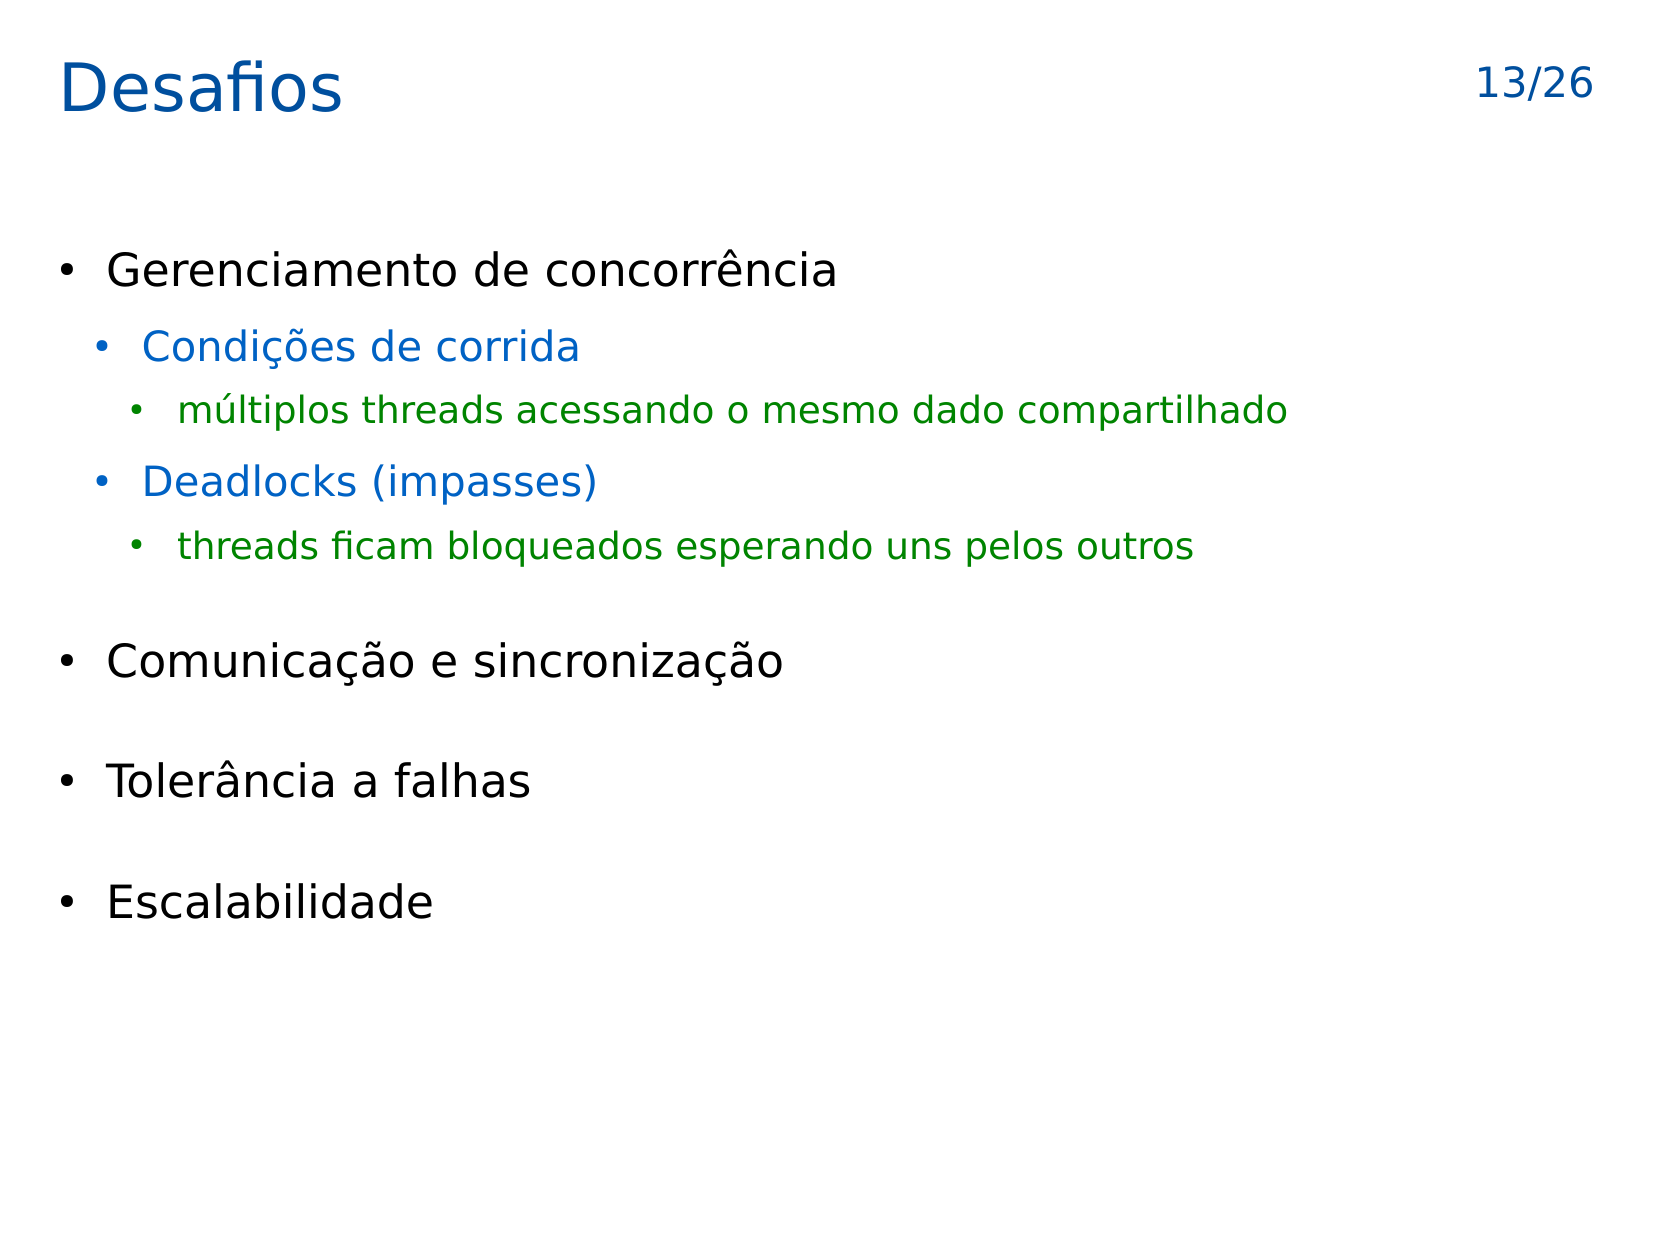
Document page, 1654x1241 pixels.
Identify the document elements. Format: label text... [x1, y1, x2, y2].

title Desafios [59, 29, 1625, 148]
list Gerenciamento de concorrência Condições de corrida múltiplos threads acessando o mesmo dado compartilhado Deadlocks (impasses) threads ficam bloqueados esperando uns pelos outros Comunicação e sincronização Tolerância a falhas Escalabilidade [59, 236, 1595, 1211]
